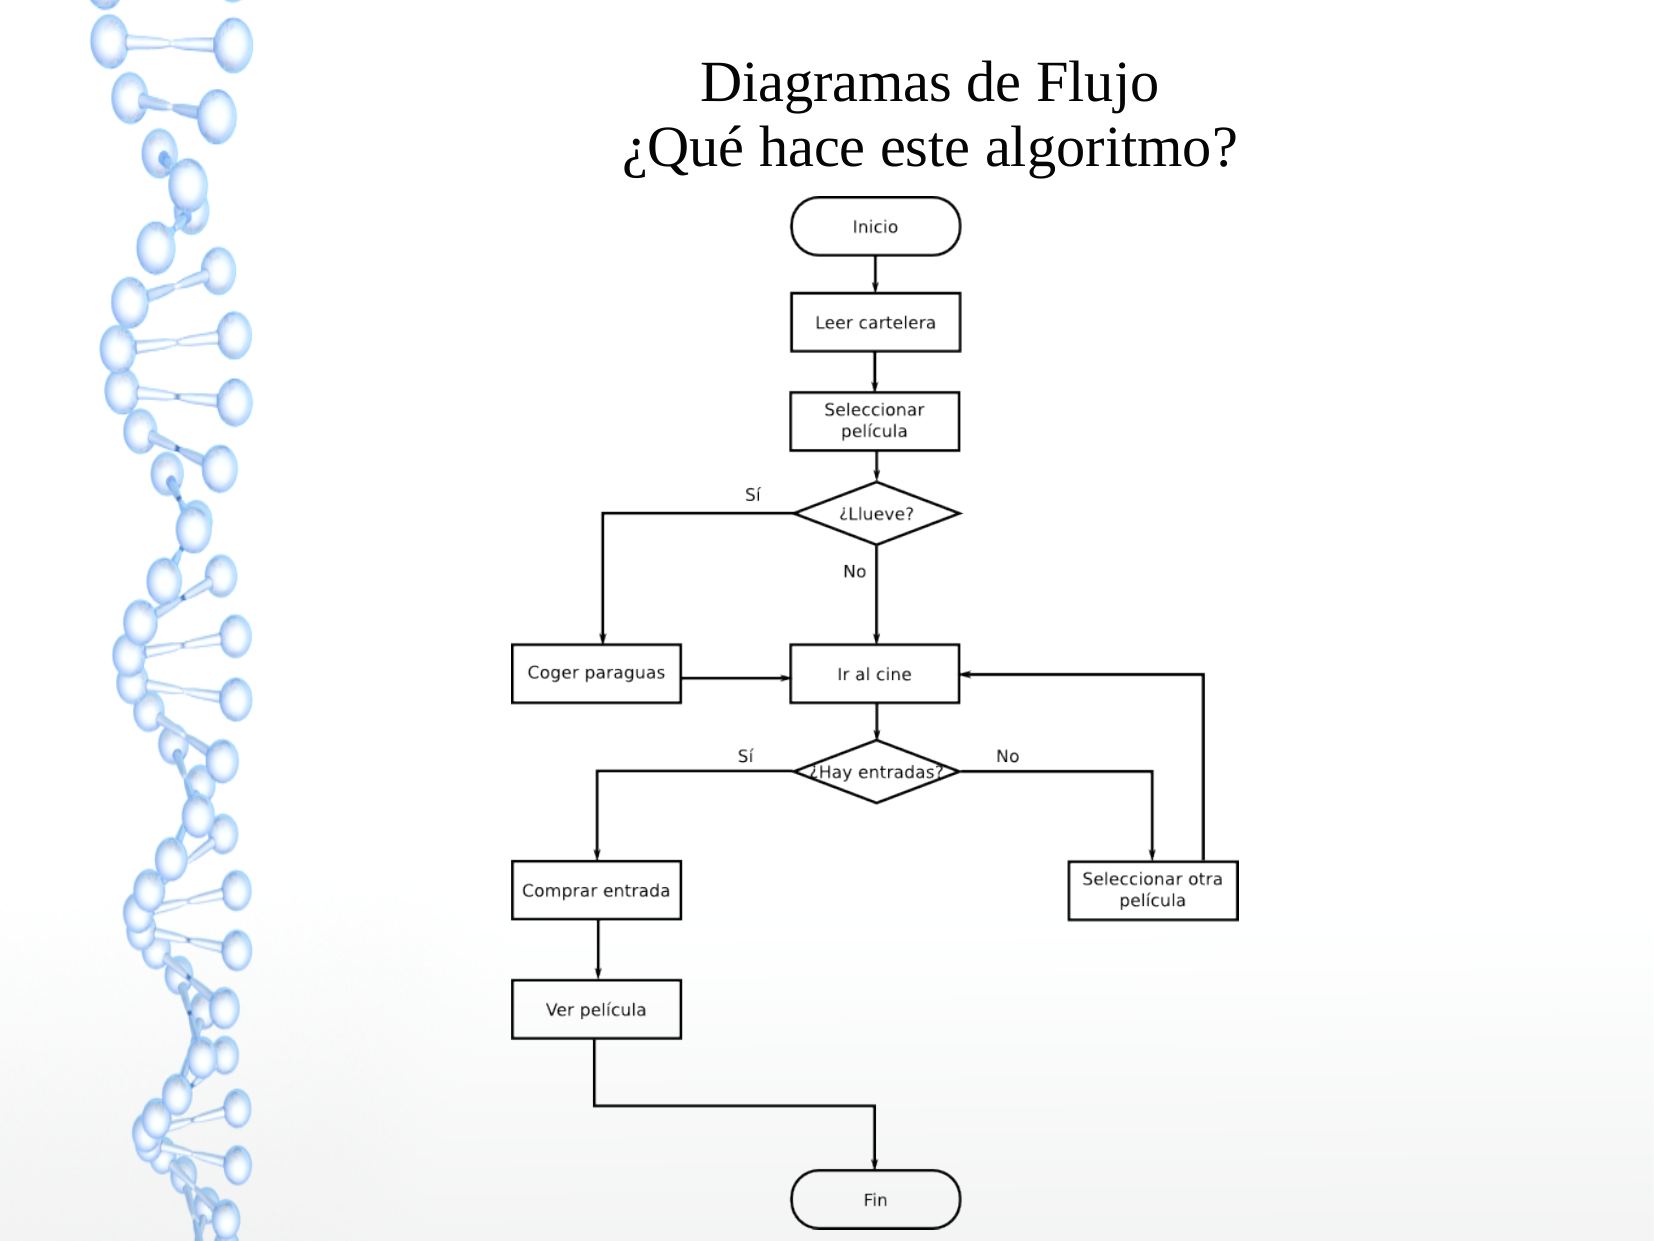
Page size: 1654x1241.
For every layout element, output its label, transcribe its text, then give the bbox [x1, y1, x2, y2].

title Diagramas de Flujo ¿Qué hace este algoritmo? [265, 11, 1595, 217]
picture [0, 0, 1654, 1241]
